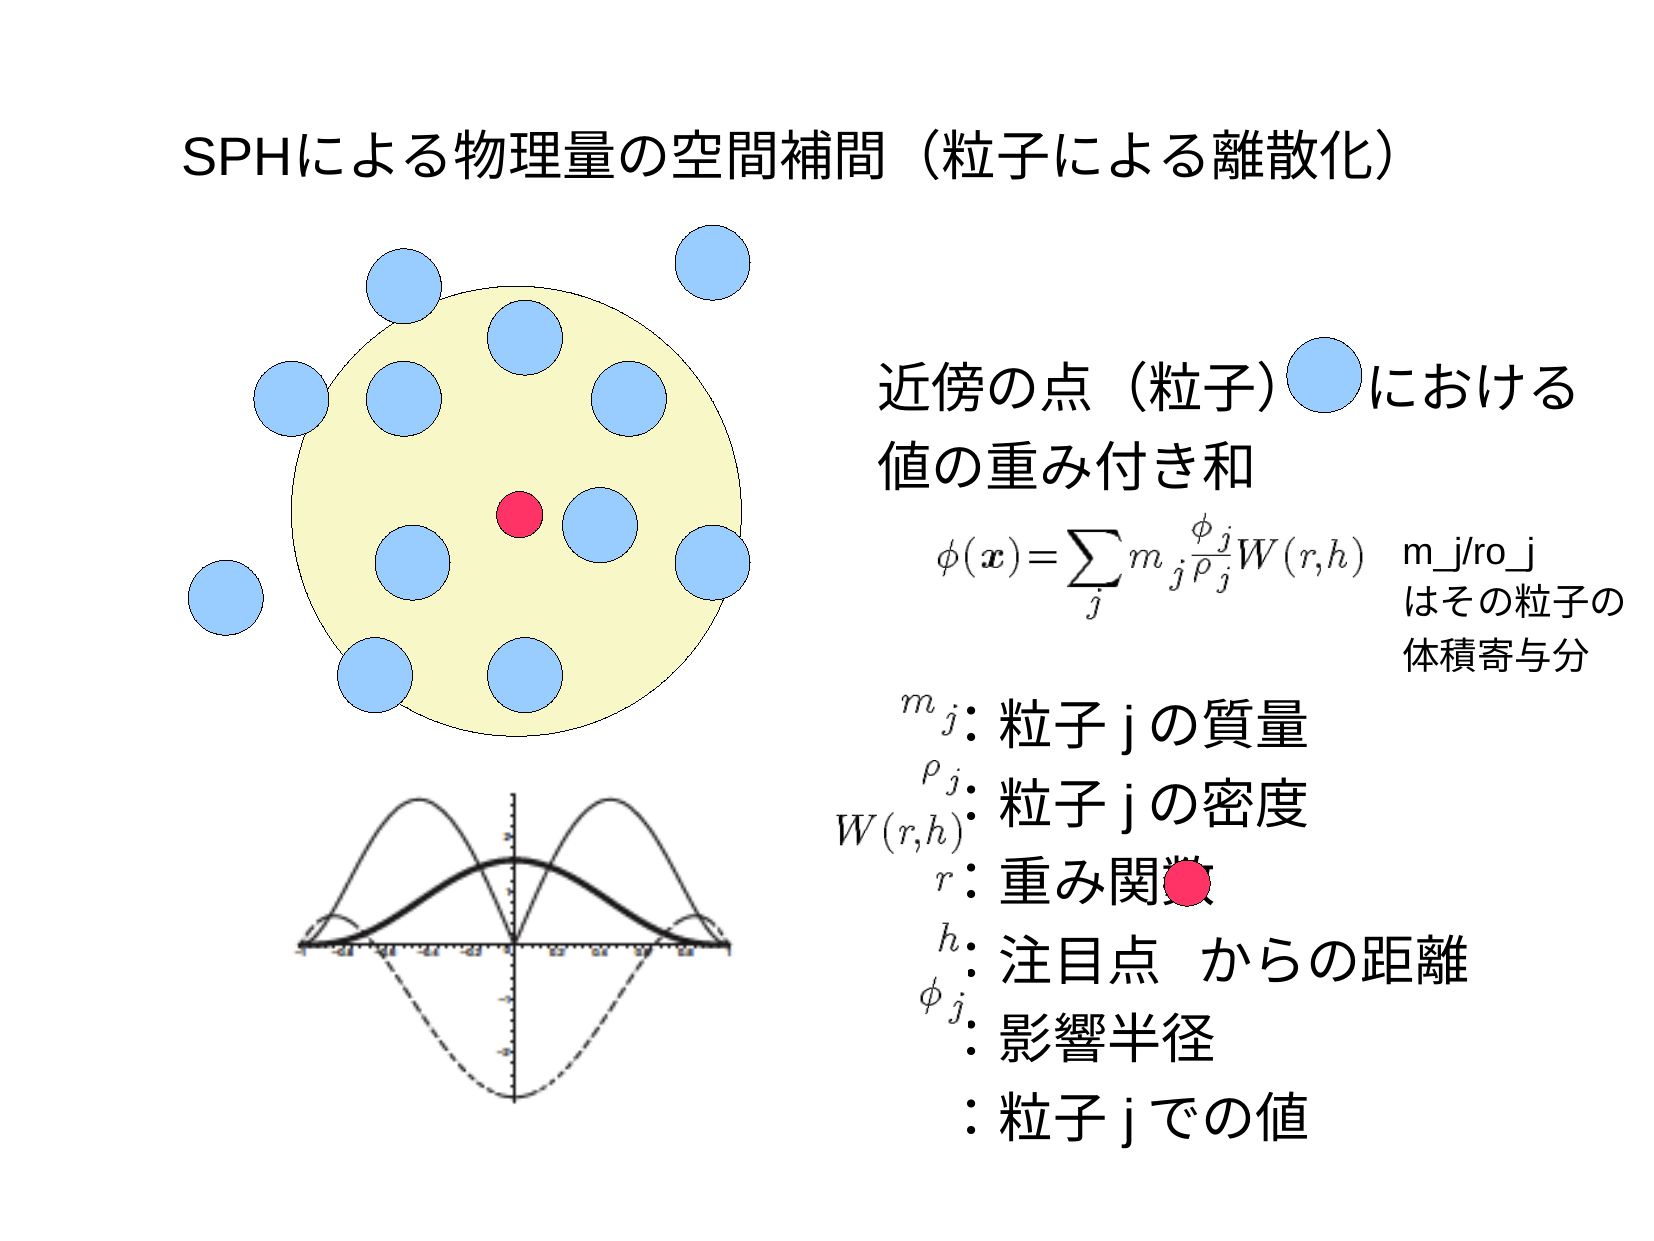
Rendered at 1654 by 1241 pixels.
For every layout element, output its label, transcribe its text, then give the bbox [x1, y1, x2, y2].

picture [291, 781, 742, 1112]
picture [933, 864, 953, 892]
picture [896, 689, 961, 745]
picture [833, 810, 965, 860]
picture [925, 526, 1366, 623]
text_box ：粒子jの質量 ：粒子jの密度 ：重み関数 ：注目点 からの距離 ：影響半径 ：粒子jでの値 [929, 674, 1530, 1095]
text_box [1286, 337, 1362, 413]
picture [918, 760, 962, 804]
text_box [253, 248, 751, 737]
text_box SPHによる物理量の空間補間（粒子による離散化） [181, 112, 1538, 188]
text_box m_j/ro_j はその粒子の 体積寄与分 [1387, 522, 1643, 655]
text_box [1164, 859, 1211, 907]
picture [934, 918, 960, 961]
text_box [675, 225, 751, 301]
text_box [188, 560, 264, 636]
text_box 近傍の点（粒子） における 値の重み付き和 [862, 337, 1613, 526]
picture [917, 966, 968, 1031]
